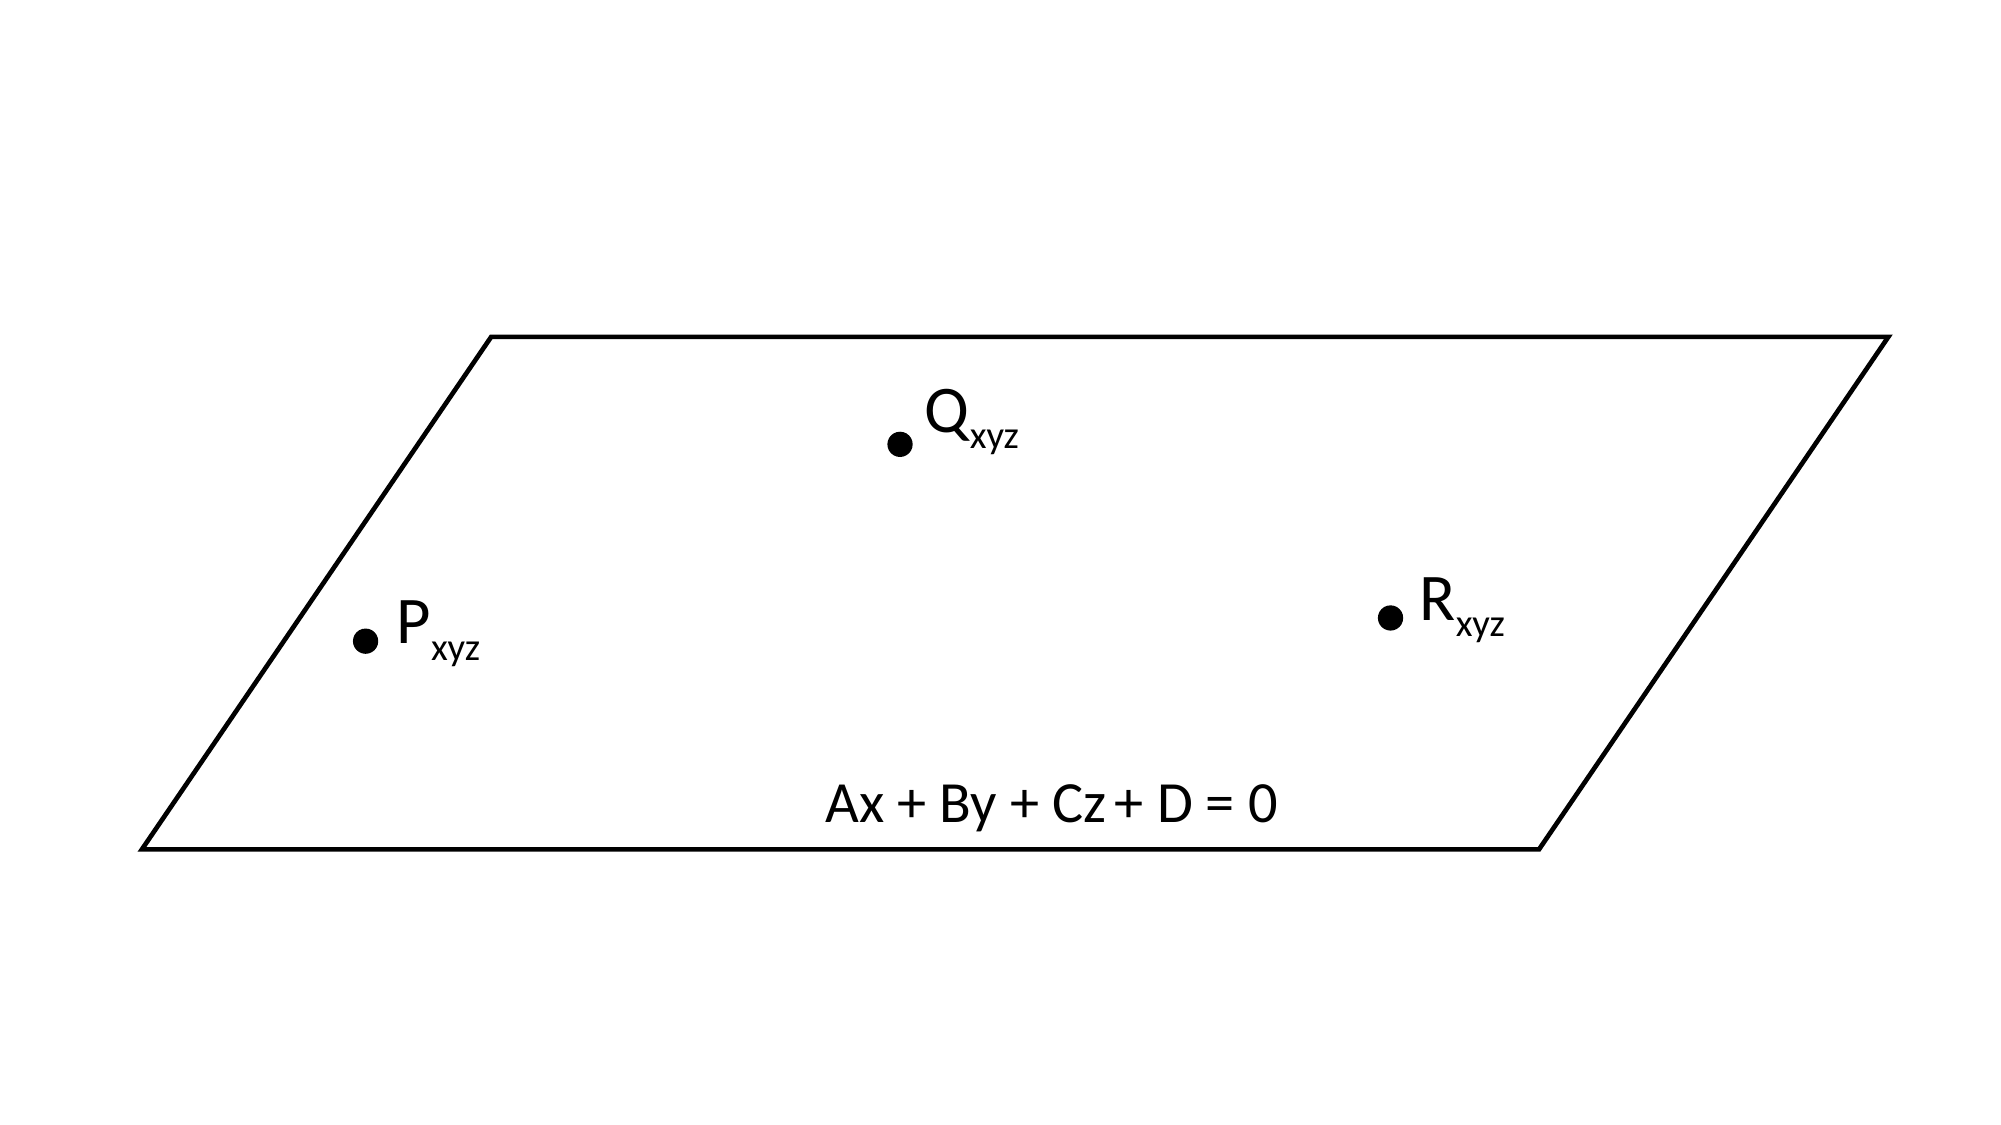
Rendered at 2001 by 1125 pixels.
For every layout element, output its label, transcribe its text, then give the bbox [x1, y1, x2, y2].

text_box Rxyz [1404, 545, 1684, 652]
text_box Pxyz [381, 569, 661, 676]
text_box Qxyz [910, 358, 1189, 465]
text_box Ax + By + Cz + D = 0 [810, 756, 1293, 852]
text_box [141, 336, 1889, 850]
